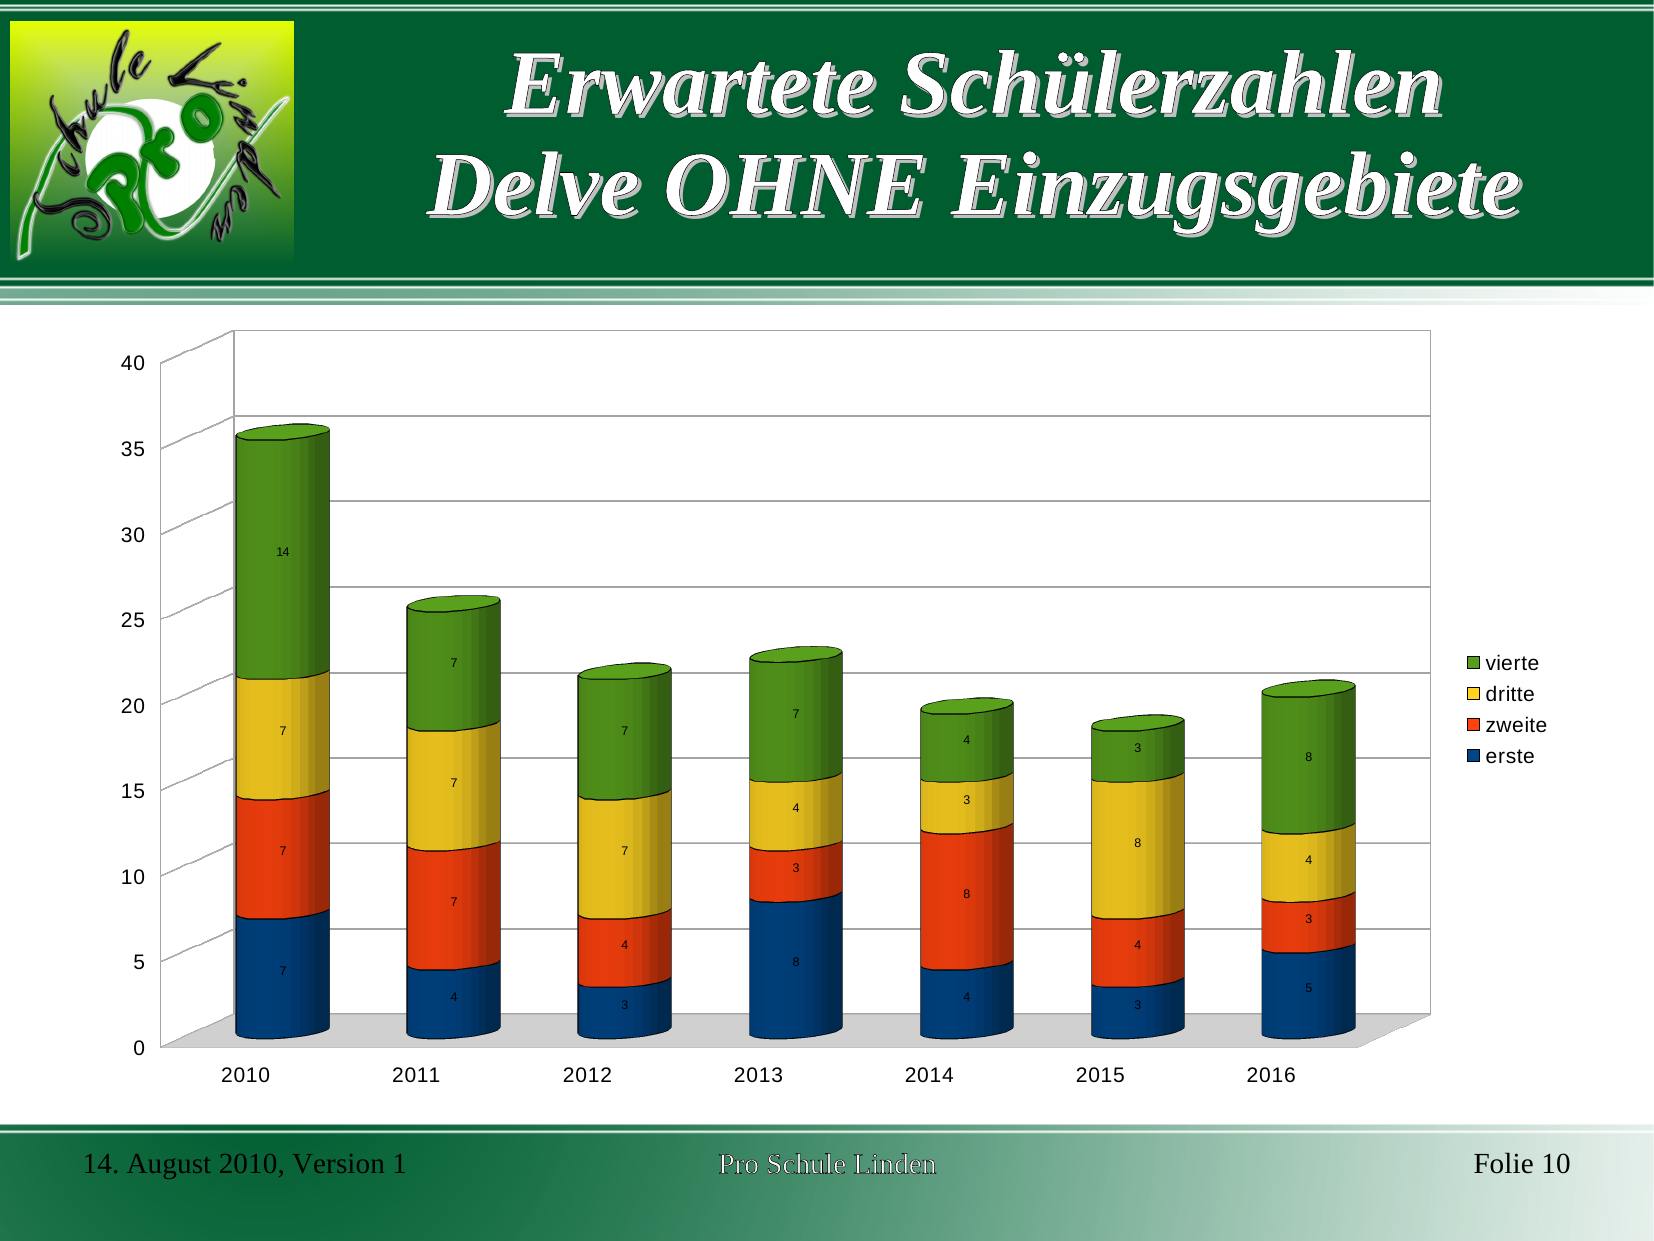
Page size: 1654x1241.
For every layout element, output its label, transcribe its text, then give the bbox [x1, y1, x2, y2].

picture [0, 1123, 1654, 1241]
picture [0, 0, 1654, 305]
chart [82, 313, 1571, 1105]
title Erwartete Schülerzahlen Delve OHNE Einzugsgebiete [295, 29, 1654, 237]
